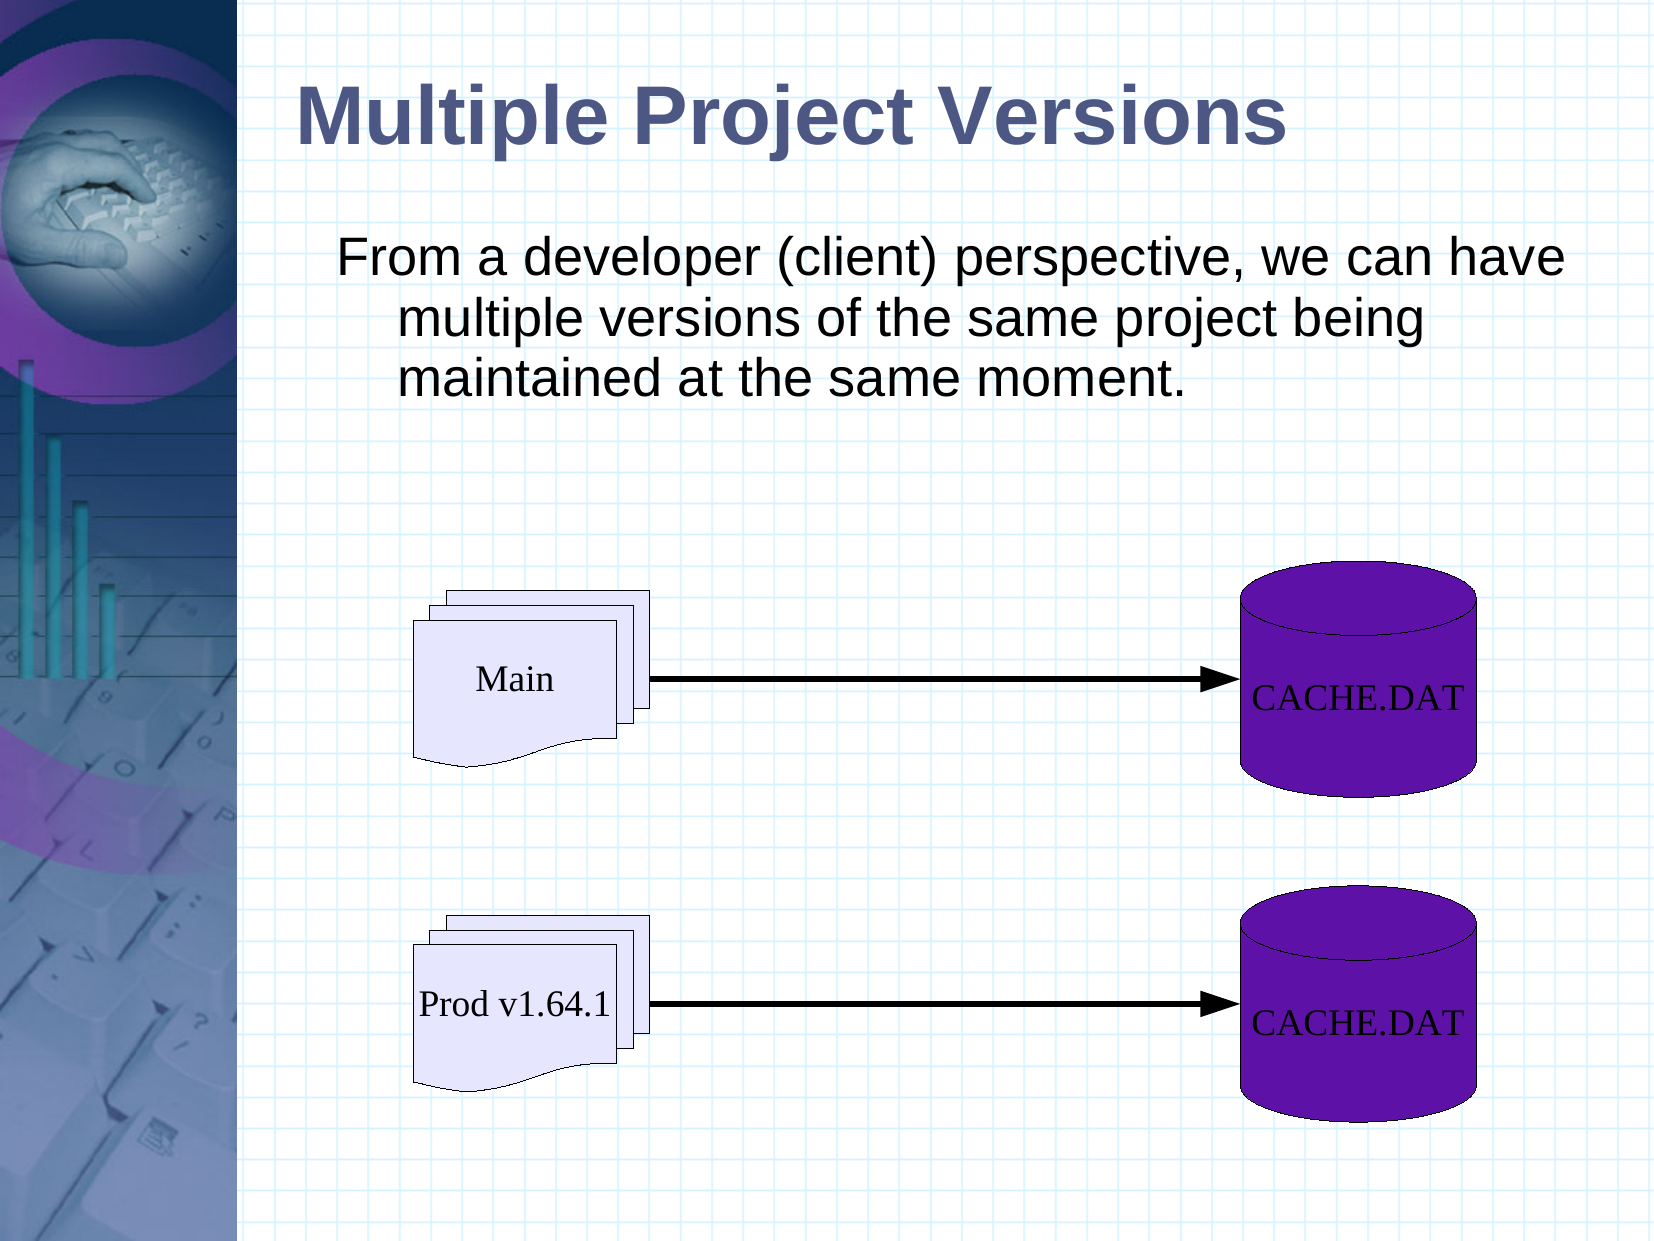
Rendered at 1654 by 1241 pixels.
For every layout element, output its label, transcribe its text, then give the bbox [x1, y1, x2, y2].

list From a developer (client) perspective, we can have multiple versions of the same project being maintained at the same moment. [327, 226, 1622, 443]
text_box CACHE.DAT [1240, 885, 1477, 1123]
text_box Prod v1.64.1 [413, 915, 650, 1092]
text_box CACHE.DAT [1240, 561, 1477, 798]
text_box Main [413, 590, 650, 768]
picture [0, 0, 1654, 1241]
title Multiple Project Versions [295, 49, 1654, 183]
